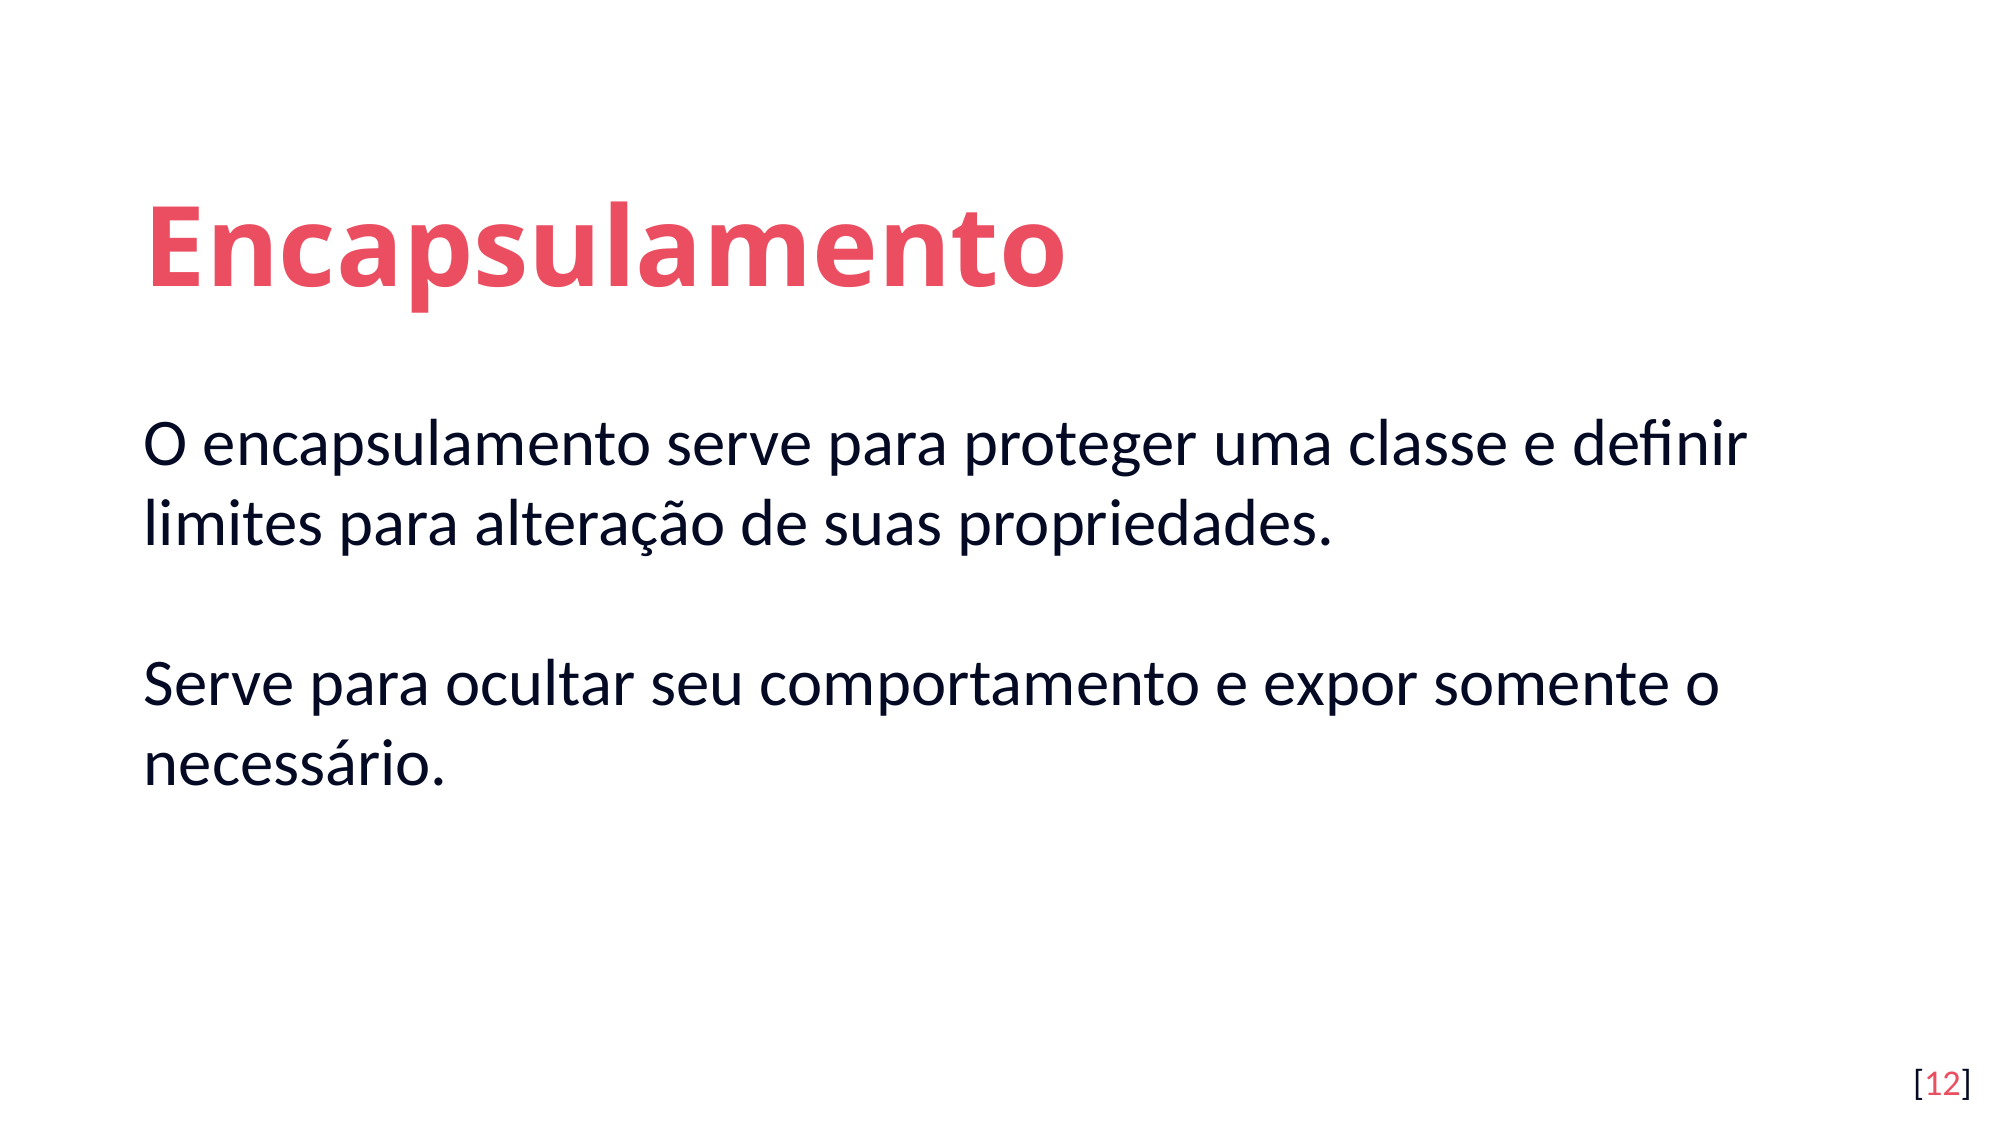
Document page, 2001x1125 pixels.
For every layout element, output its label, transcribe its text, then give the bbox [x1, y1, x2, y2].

text_box Encapsulamento [123, 139, 1878, 324]
text_box O encapsulamento serve para proteger uma classe e definir limites para alteração de suas propriedades. Serve para ocultar seu comportamento e expor somente o necessário. [123, 324, 1878, 928]
slide_number [<number>] [1871, 1038, 1992, 1125]
